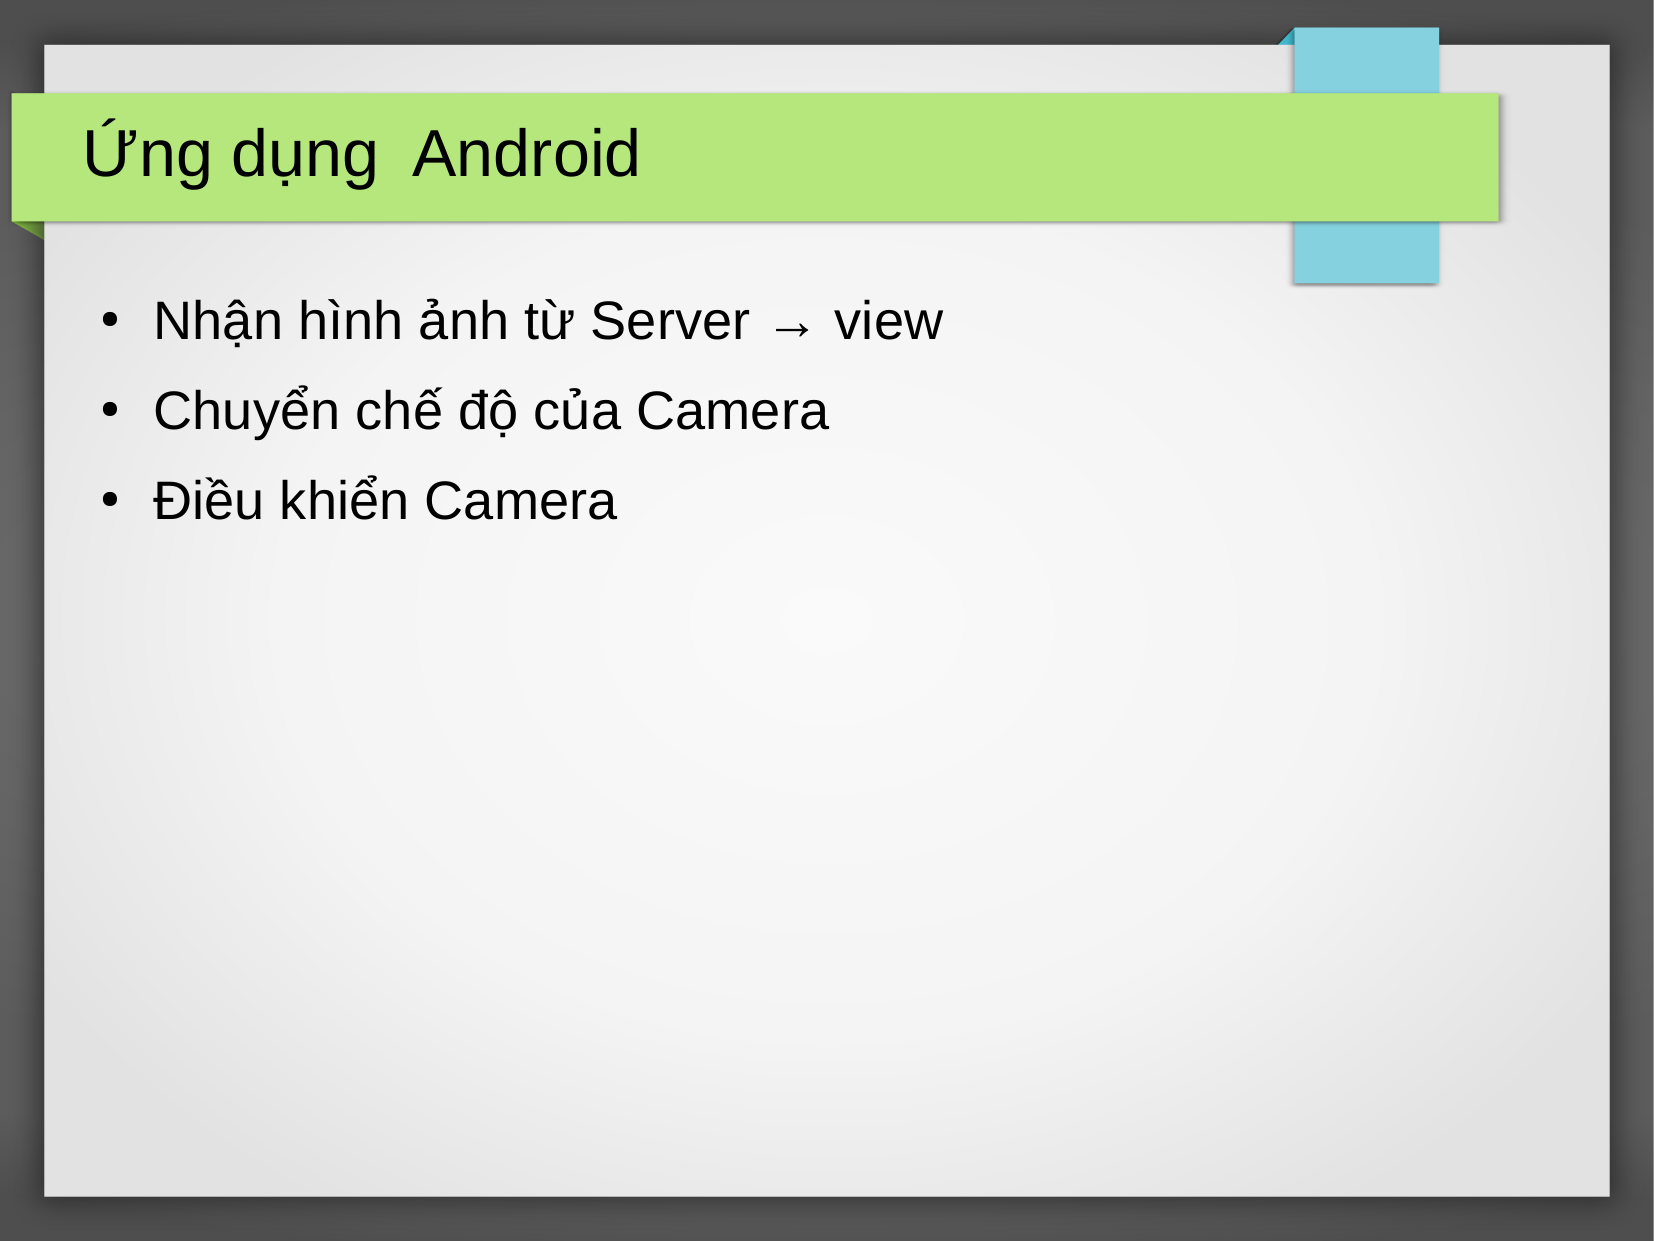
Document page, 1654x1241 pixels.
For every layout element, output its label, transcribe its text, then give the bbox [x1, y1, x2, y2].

title Ứng dụng Android [82, 94, 1264, 213]
list Nhận hình ảnh từ Server → view Chuyển chế độ của Camera Điều khiển Camera [82, 290, 1571, 1010]
picture [0, 0, 1654, 1241]
